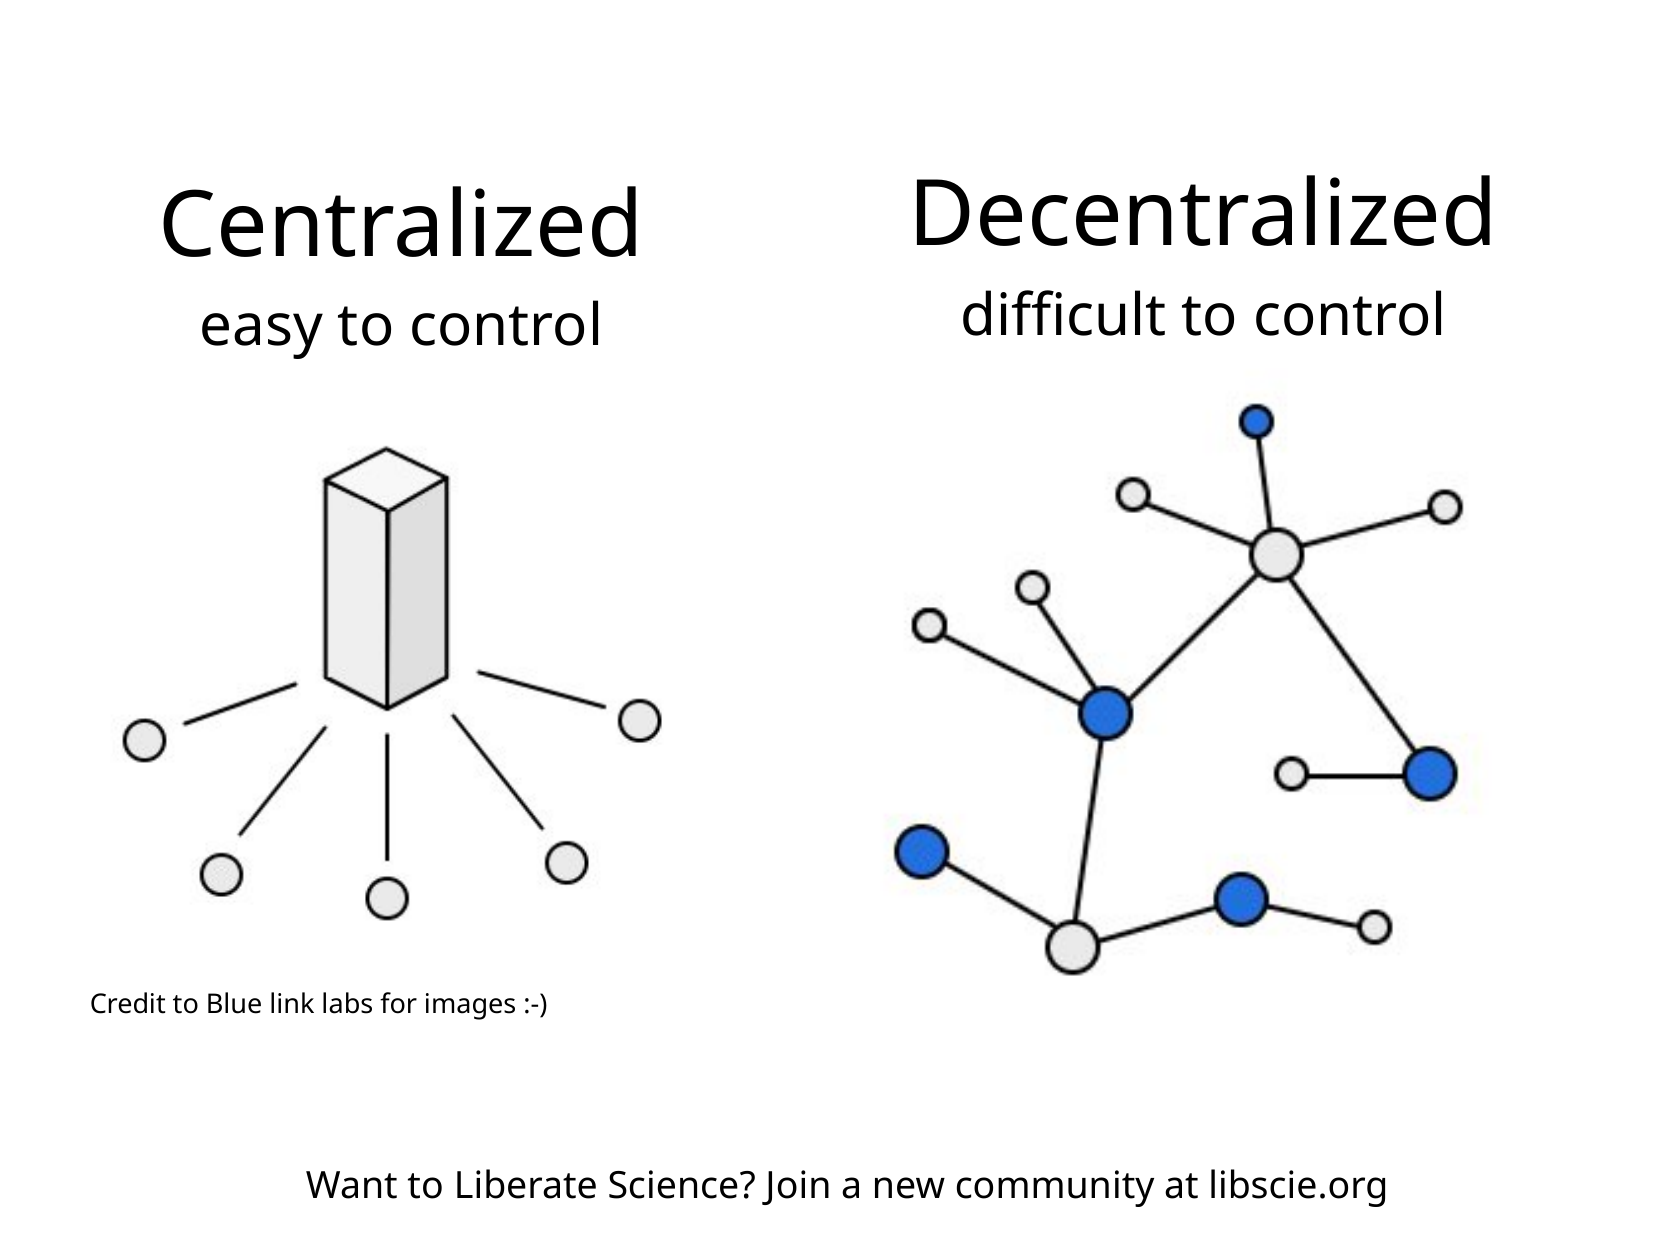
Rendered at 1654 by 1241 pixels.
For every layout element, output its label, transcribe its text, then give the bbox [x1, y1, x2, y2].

title Centralized easy to control [97, 170, 705, 351]
picture [74, 352, 1554, 1016]
title Decentralized difficult to control [899, 160, 1508, 340]
text_box Credit to Blue link labs for images :-) [74, 977, 661, 1025]
